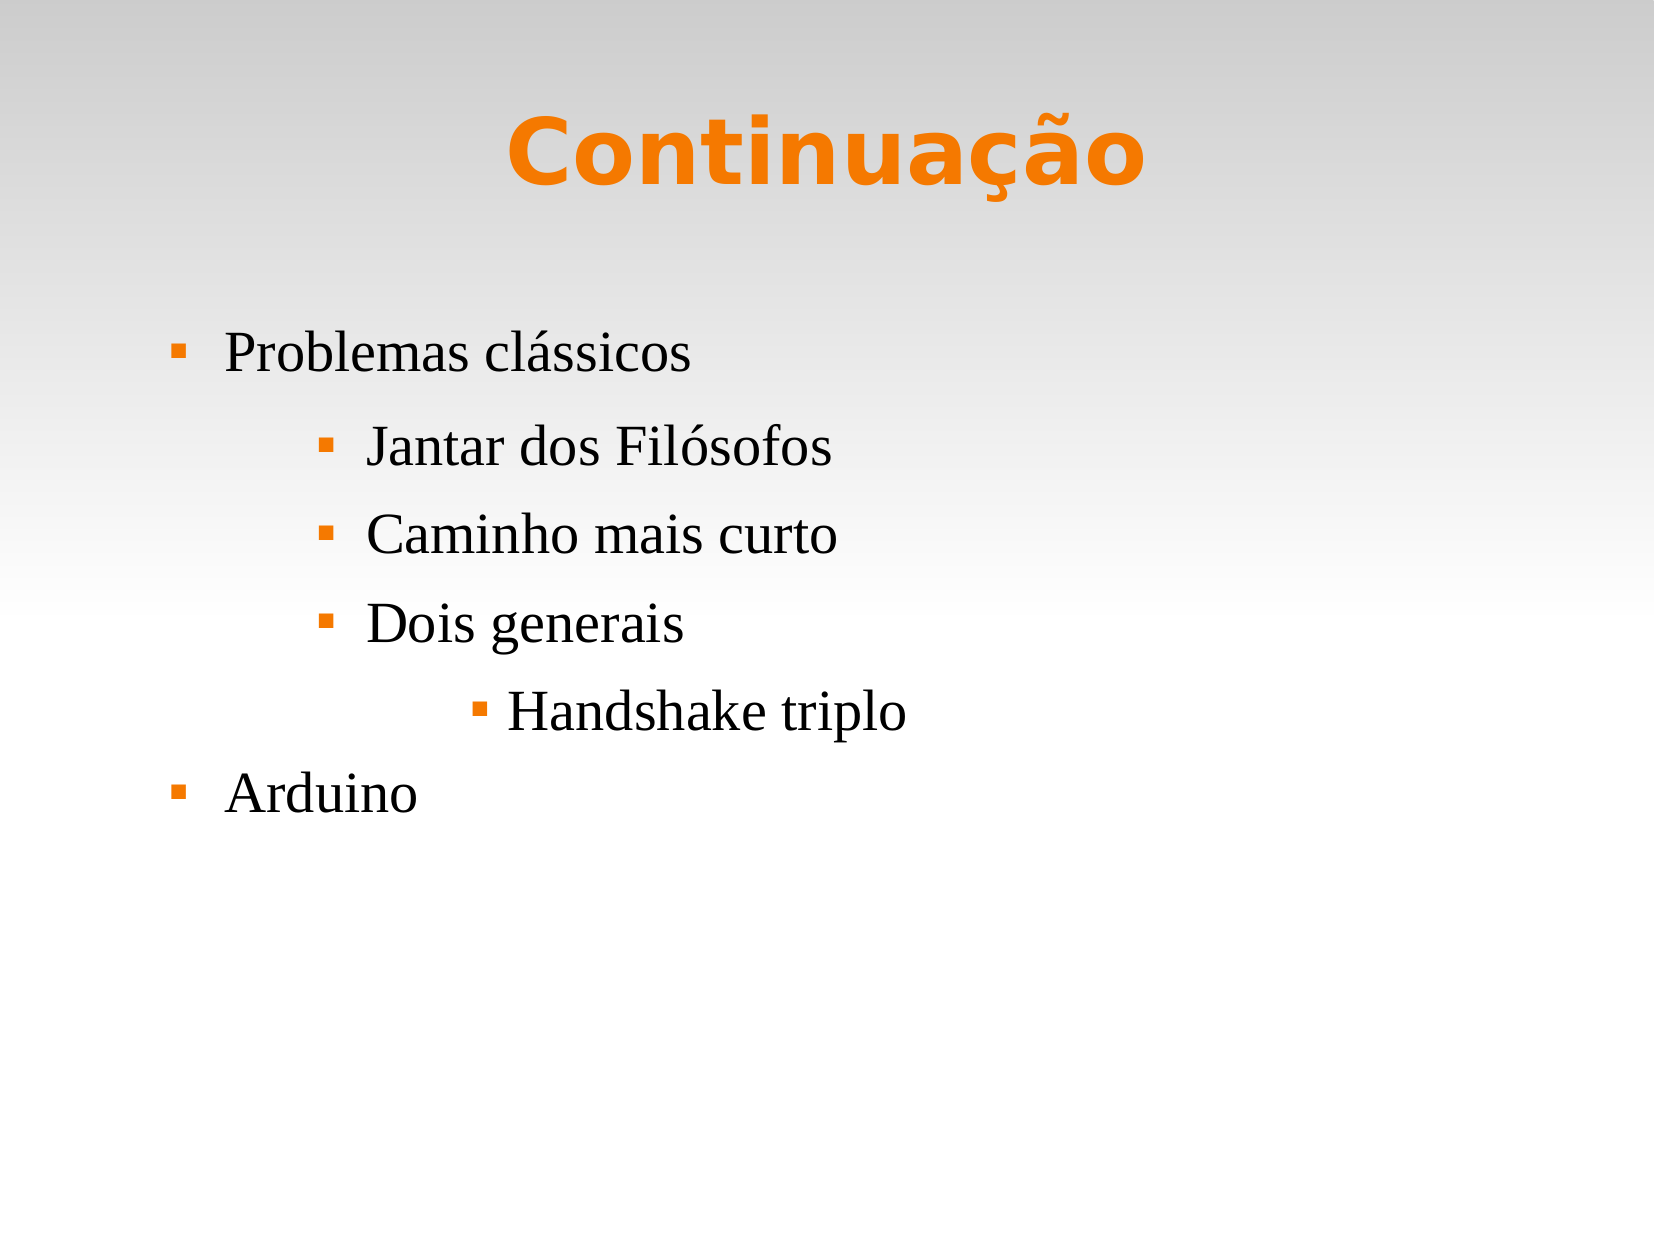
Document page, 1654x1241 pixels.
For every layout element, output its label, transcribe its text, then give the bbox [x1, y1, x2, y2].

title Continuação [82, 49, 1571, 257]
list Problemas clássicos Jantar dos Filósofos Caminho mais curto Dois generais Handshake triplo Arduino [82, 319, 1571, 1241]
